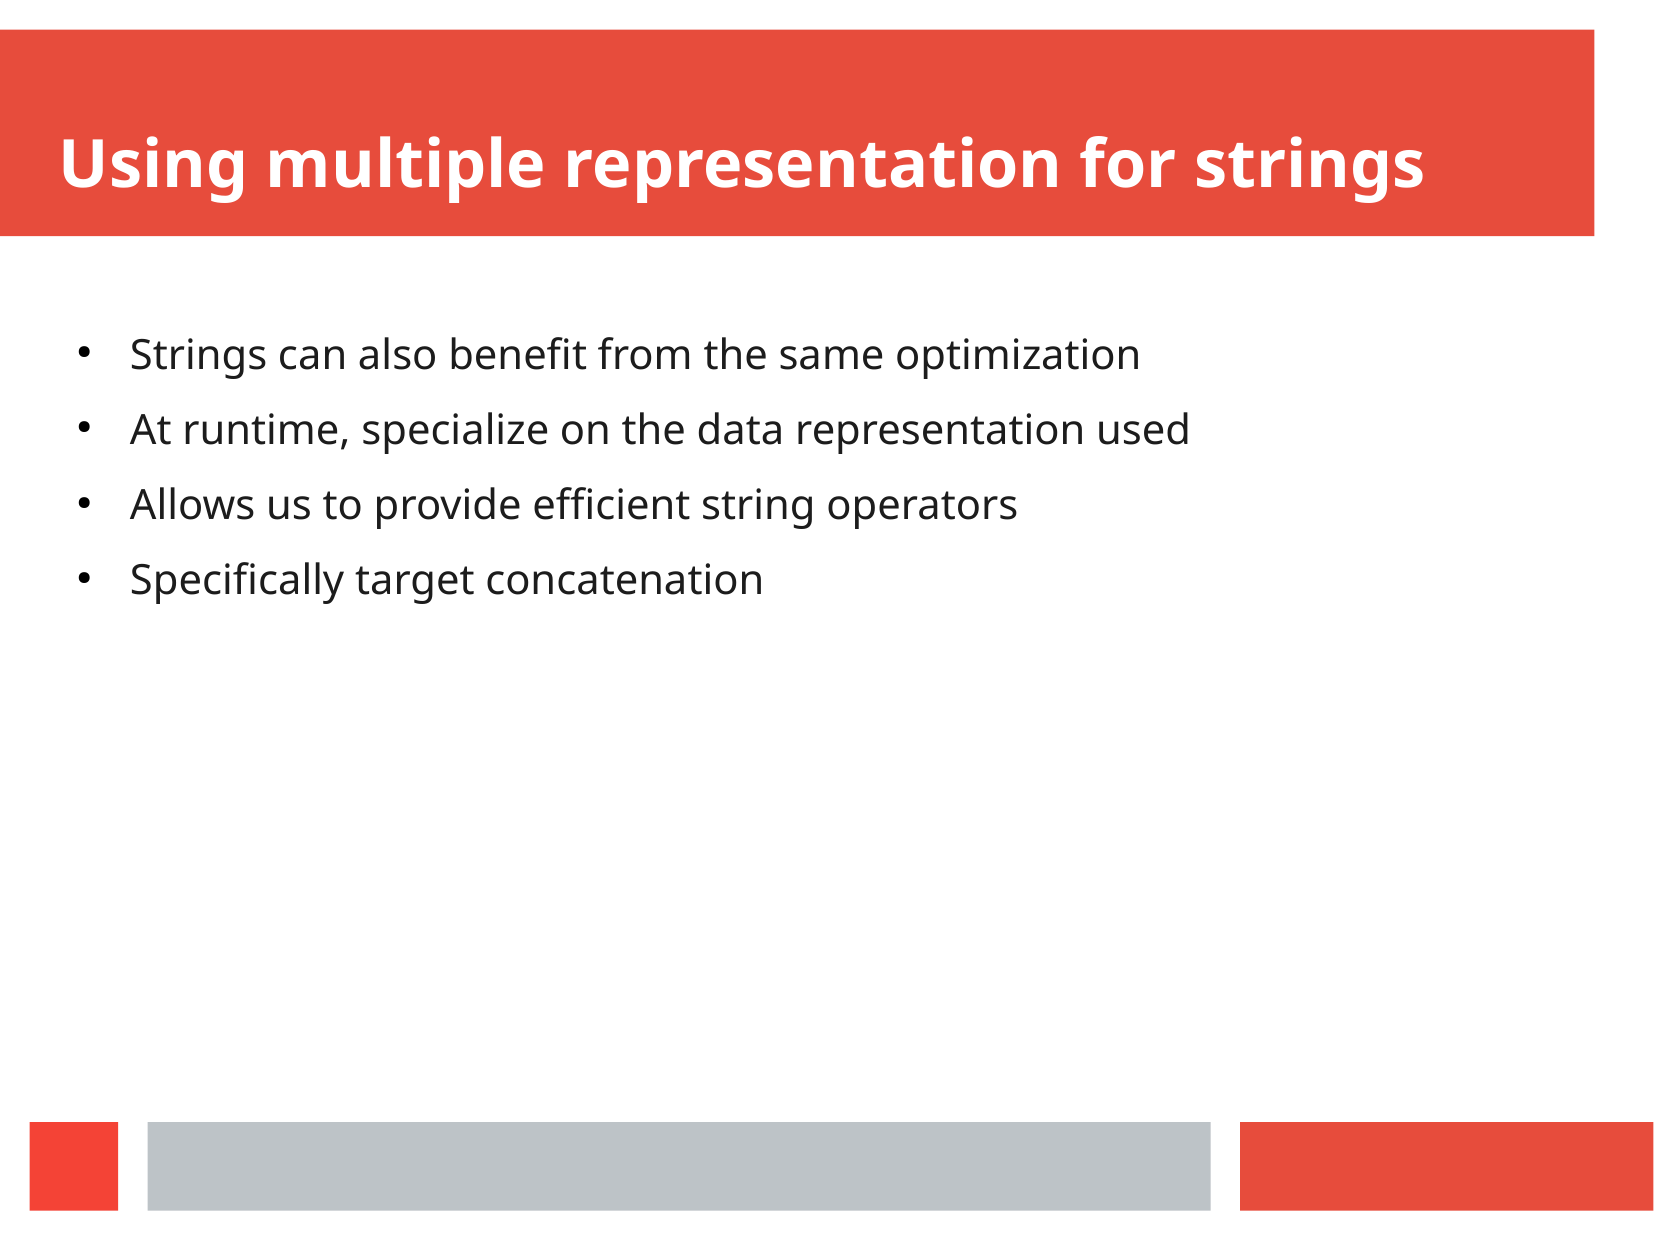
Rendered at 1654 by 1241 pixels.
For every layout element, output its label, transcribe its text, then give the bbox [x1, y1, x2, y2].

list Strings can also benefit from the same optimization At runtime, specialize on the data representation used Allows us to provide efficient string operators Specifically target concatenation [59, 324, 1565, 1093]
title Using multiple representation for strings [59, 59, 1595, 207]
